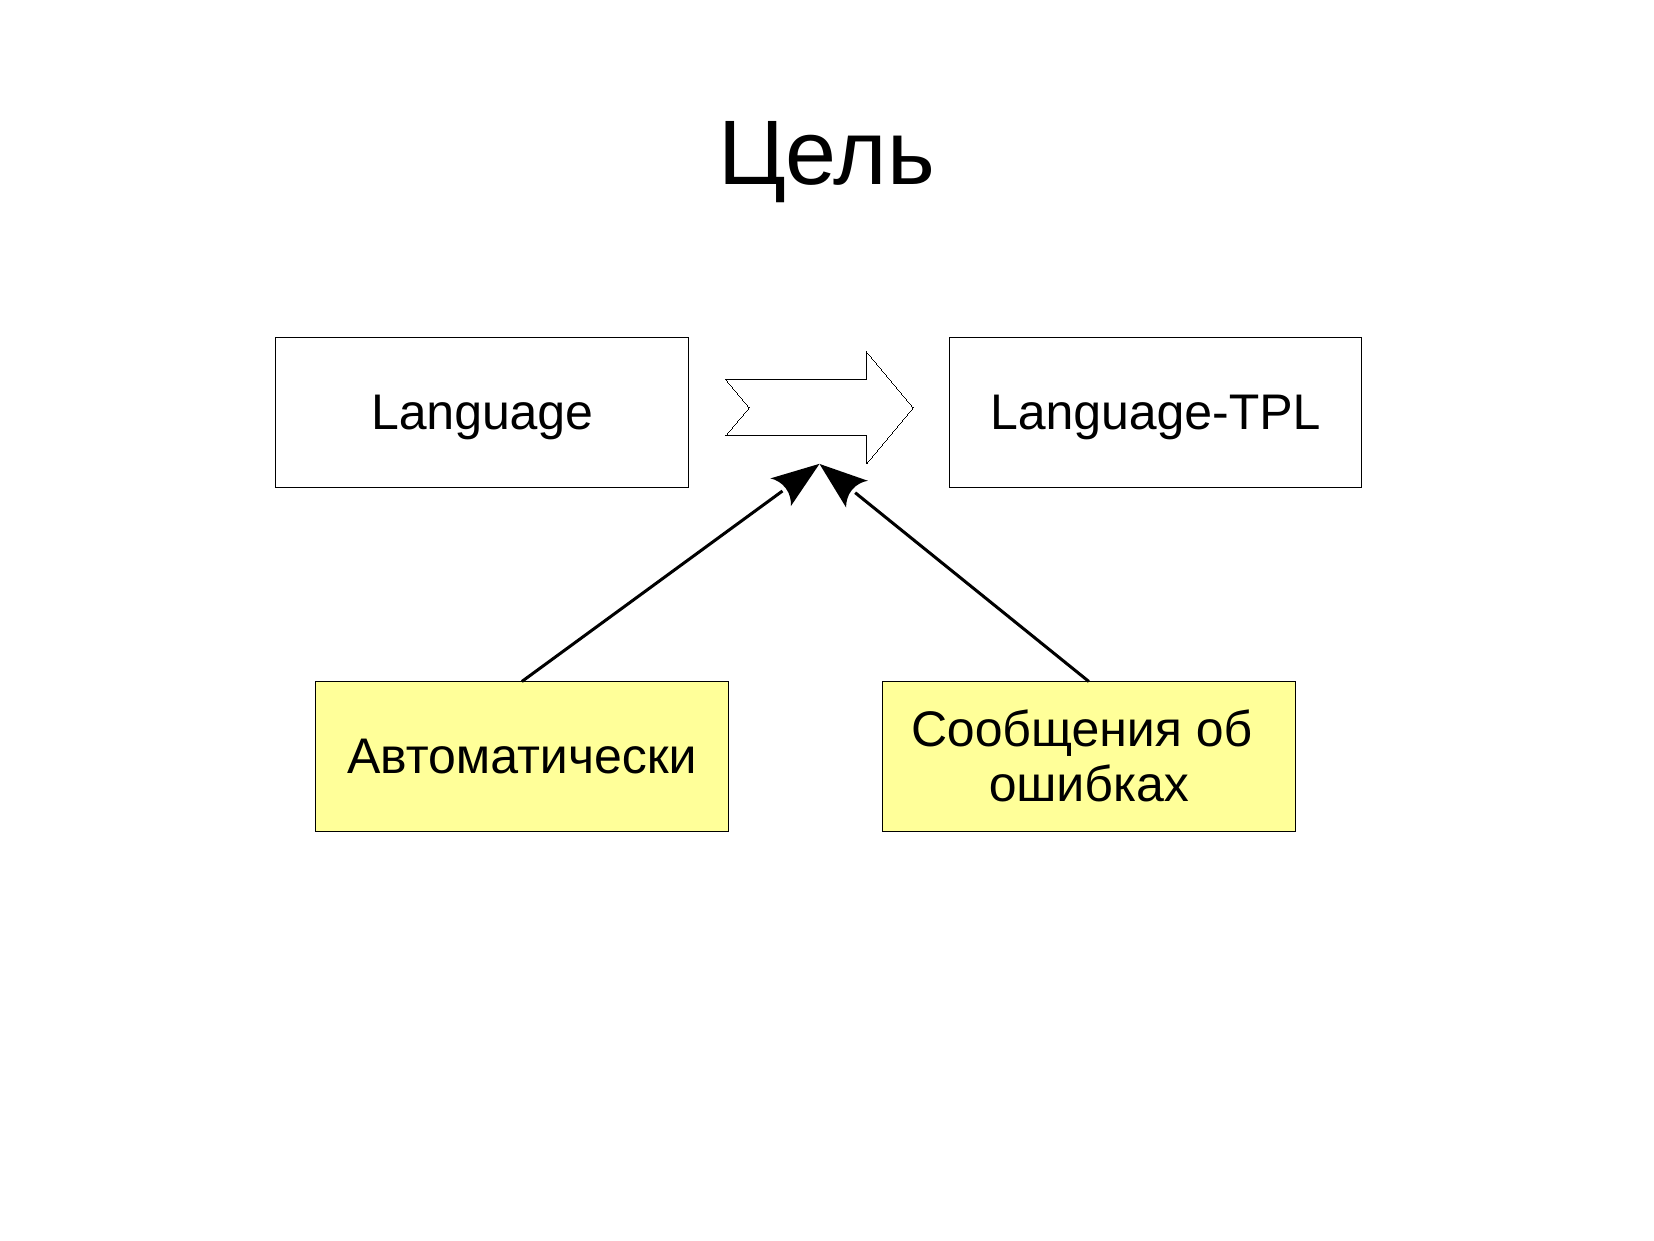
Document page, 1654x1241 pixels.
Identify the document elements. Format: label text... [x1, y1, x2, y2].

text_box Сообщения об ошибках [882, 681, 1296, 832]
title Цель [82, 56, 1571, 250]
text_box Language-TPL [949, 337, 1362, 488]
text_box Language [275, 337, 689, 488]
text_box [725, 351, 914, 464]
text_box Автоматически [315, 681, 729, 832]
